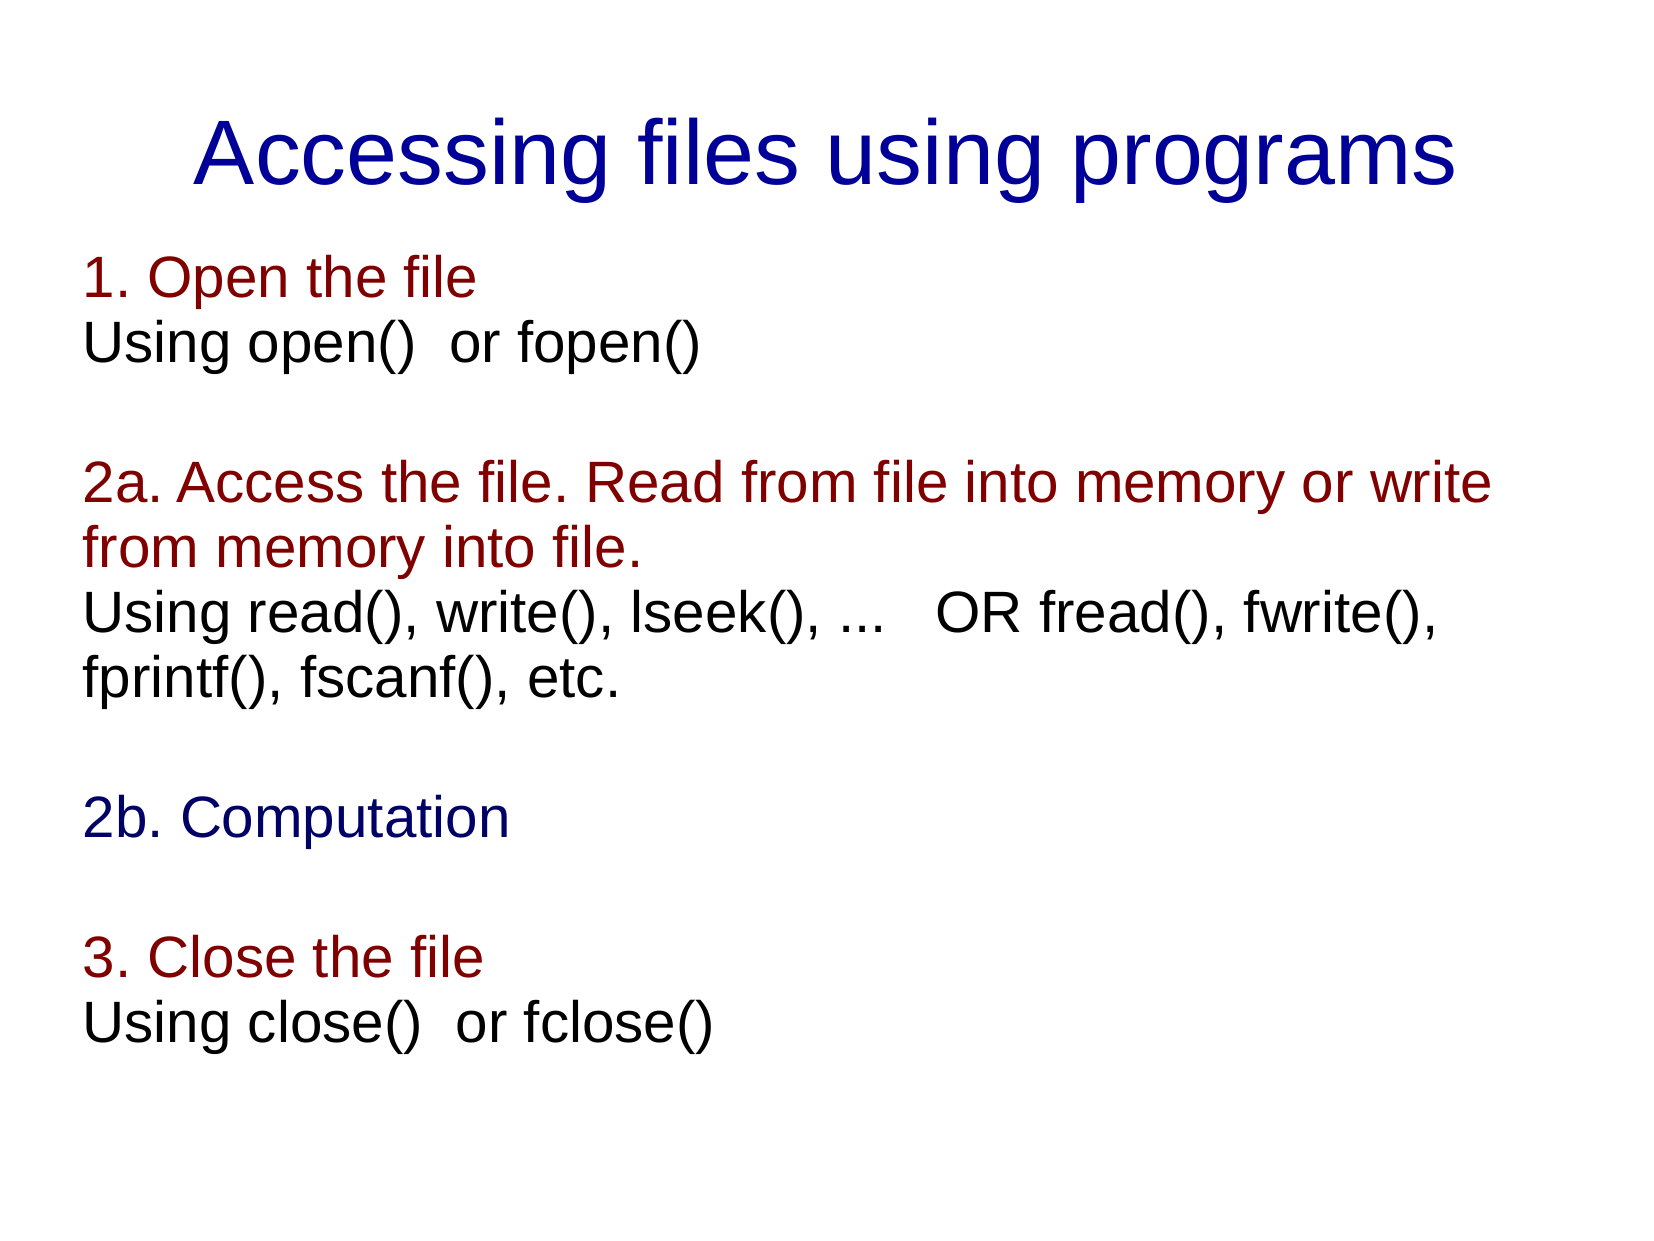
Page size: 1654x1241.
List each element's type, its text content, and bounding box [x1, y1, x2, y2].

text_box 1. Open the file Using open() or fopen() 2a. Access the file. Read from file into memory or write from memory into file. Using read(), write(), lseek(), ... OR fread(), fwrite(), fprintf(), fscanf(), etc. 2b. Computation 3. Close the file Using close() or fclose() [82, 244, 1571, 1055]
title Accessing files using programs [82, 49, 1571, 244]
